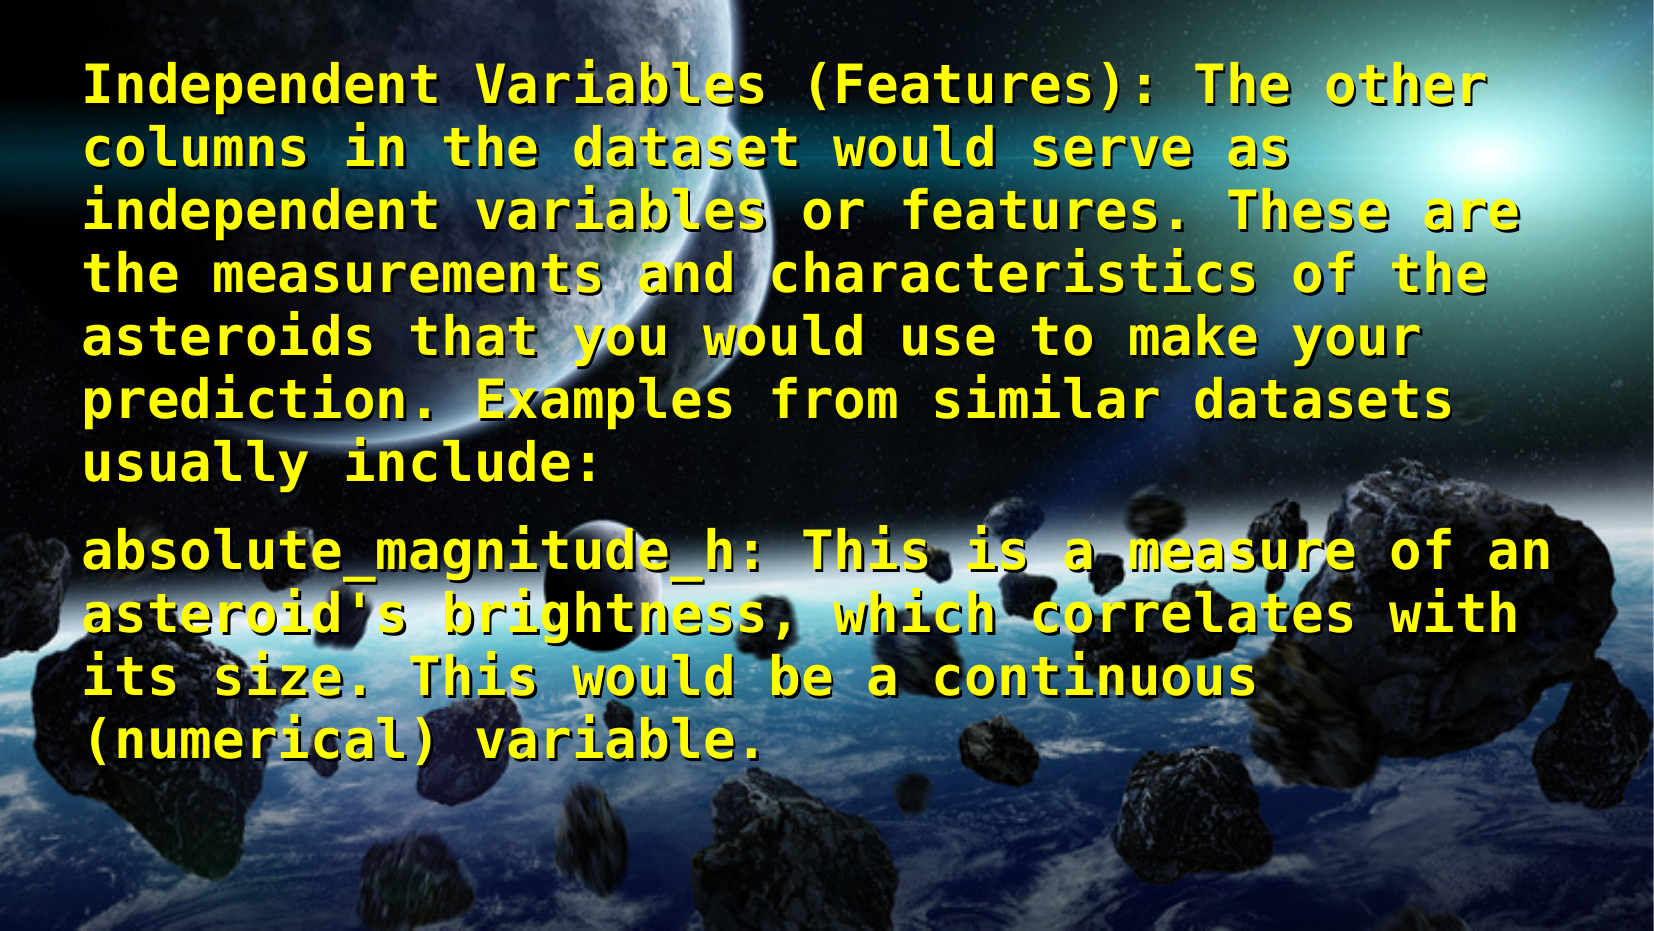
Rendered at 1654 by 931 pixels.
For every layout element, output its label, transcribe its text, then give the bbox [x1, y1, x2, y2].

picture [0, 0, 1654, 931]
subtitle Independent Variables (Features): The other columns in the dataset would serve as independent variables or features. These are the measurements and characteristics of the asteroids that you would use to make your prediction. Examples from similar datasets usually include: absolute_magnitude_h: This is a measure of an asteroid's brightness, which correlates with its size. This would be a continuous (numerical) variable. [81, 53, 1571, 860]
